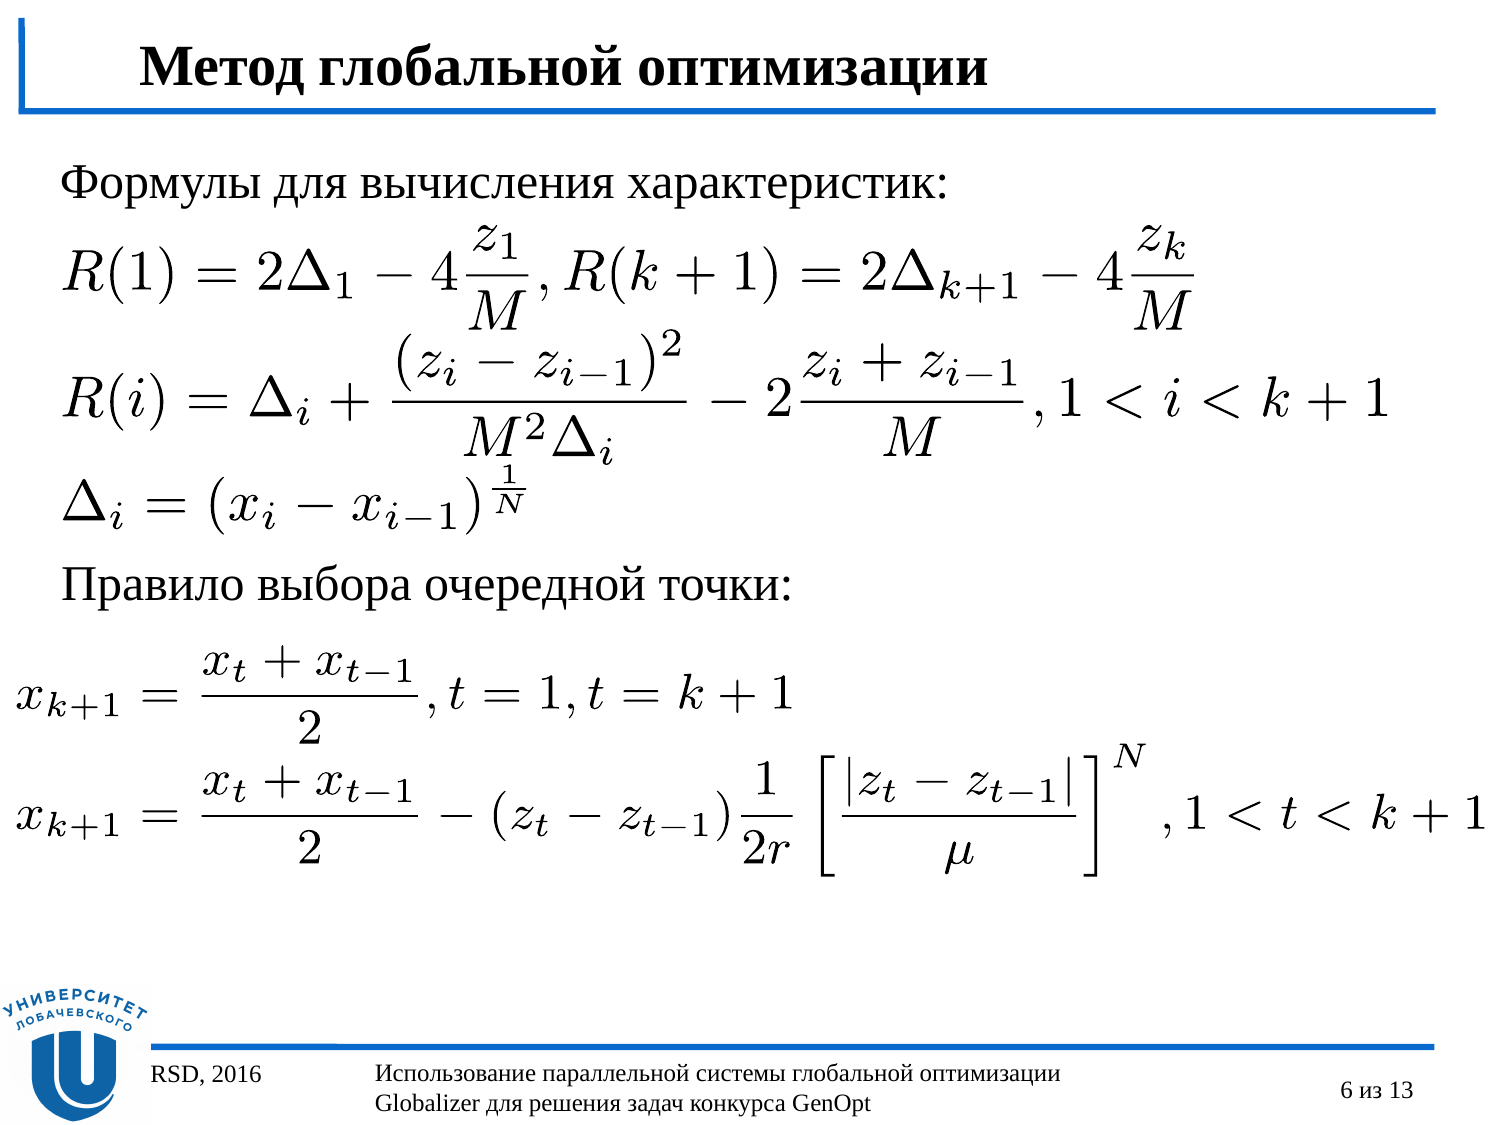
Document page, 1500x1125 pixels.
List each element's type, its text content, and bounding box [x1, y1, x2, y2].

text_box [59, 224, 1392, 535]
text_box Формулы для вычисления характеристик: Правило выбора очередной точки: [45, 147, 1396, 645]
picture [0, 984, 151, 1125]
text_box Метод глобальной оптимизации [124, 24, 1400, 100]
text_box [15, 644, 1489, 877]
